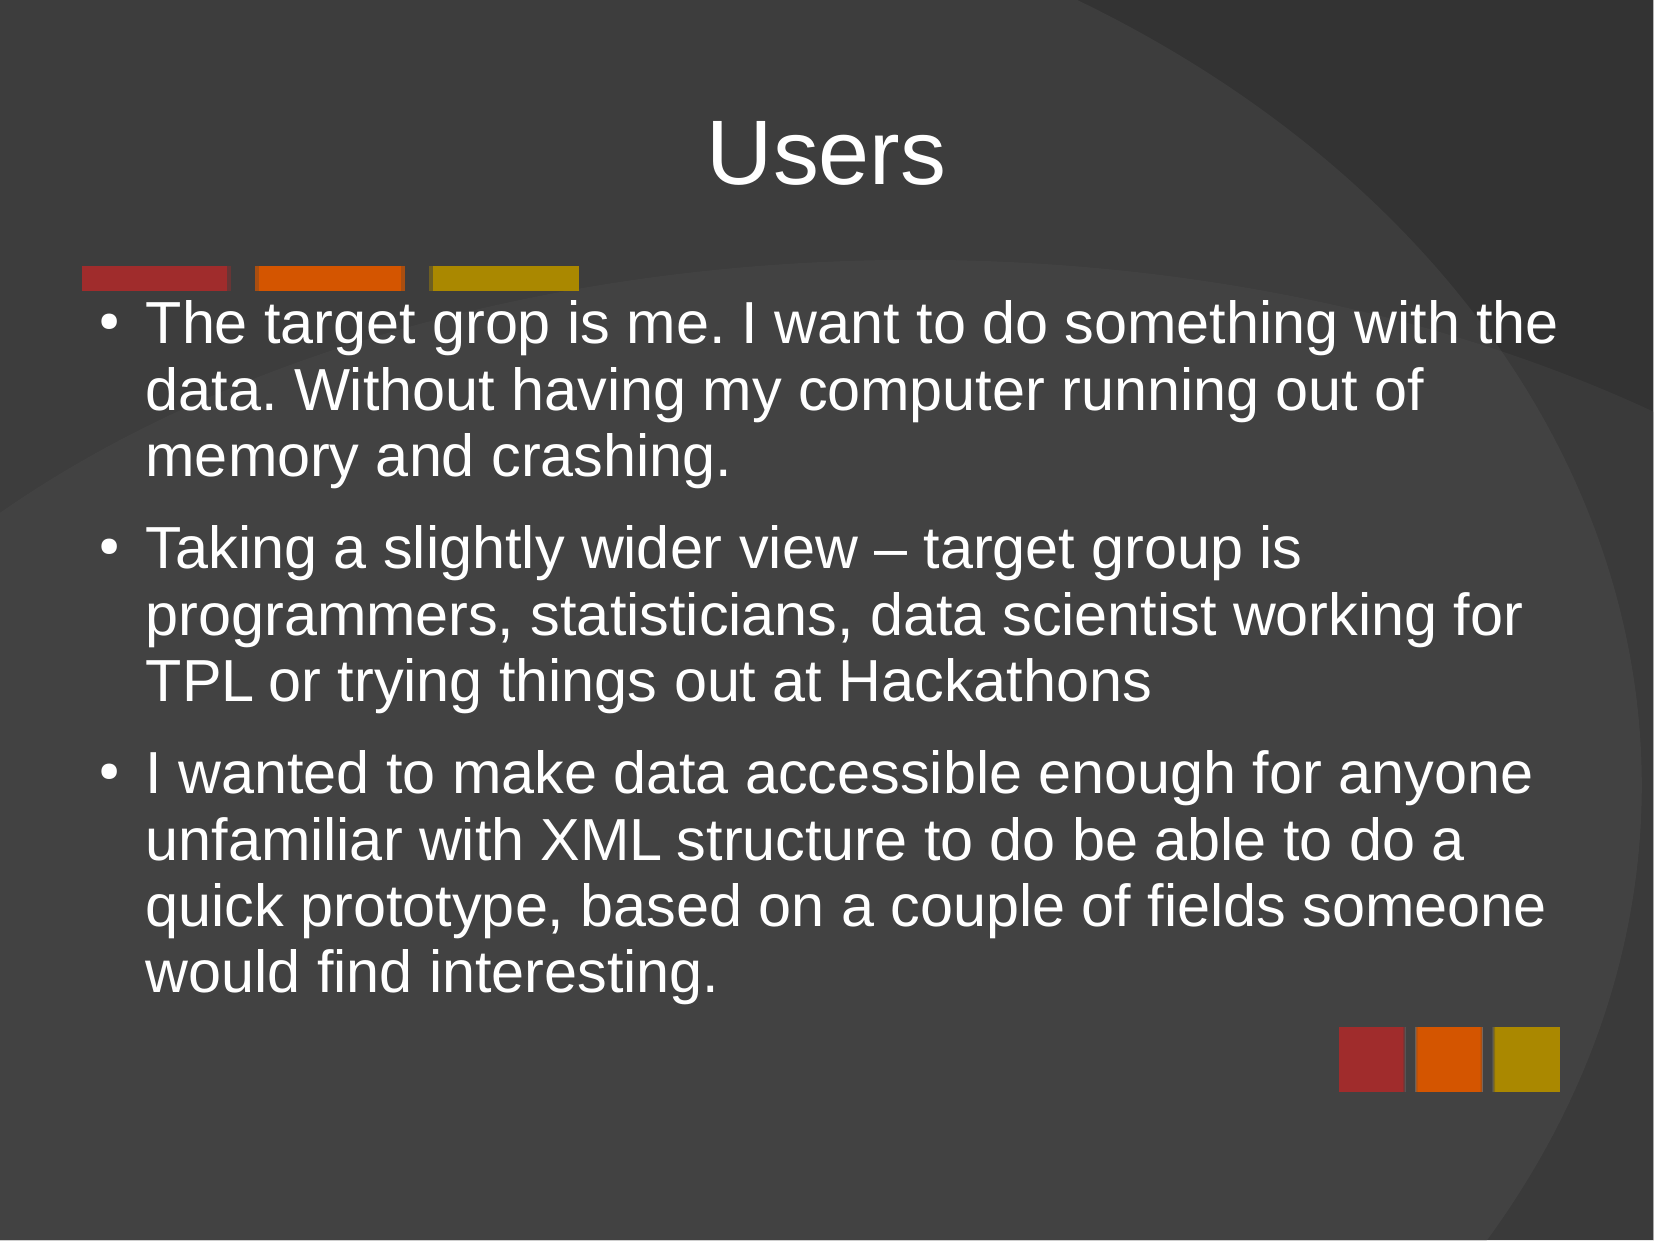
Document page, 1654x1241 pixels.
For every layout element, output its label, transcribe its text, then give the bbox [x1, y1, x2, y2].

title Users [82, 49, 1571, 257]
picture [82, 266, 579, 290]
list The target grop is me. I want to do something with the data. Without having my computer running out of memory and crashing. Taking a slightly wider view – target group is programmers, statisticians, data scientist working for TPL or trying things out at Hackathons I wanted to make data accessible enough for anyone unfamiliar with XML structure to do be able to do a quick prototype, based on a couple of fields someone would find interesting. [82, 290, 1571, 1010]
picture [1339, 1027, 1560, 1092]
